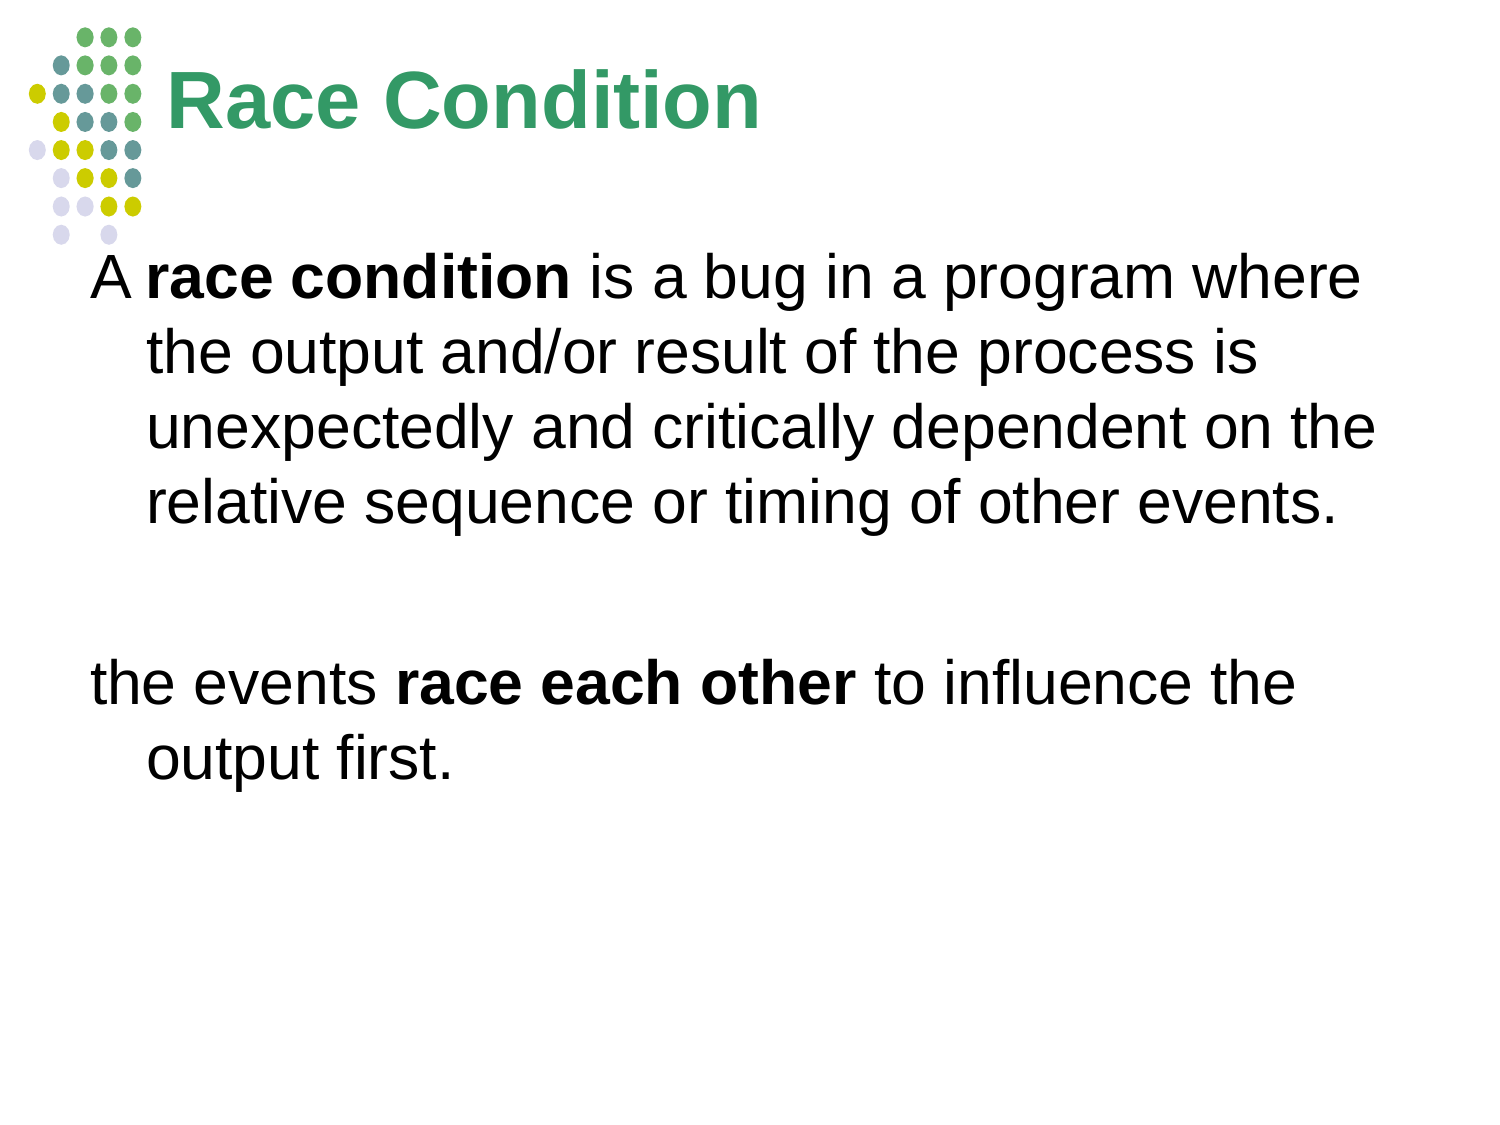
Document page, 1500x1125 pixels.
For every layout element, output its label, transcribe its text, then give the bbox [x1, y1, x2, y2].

title Race Condition [151, 40, 1390, 176]
list A race condition is a bug in a program where the output and/or result of the process is unexpectedly and critically dependent on the relative sequence or timing of other events. the events race each other to influence the output first. [75, 228, 1426, 1006]
